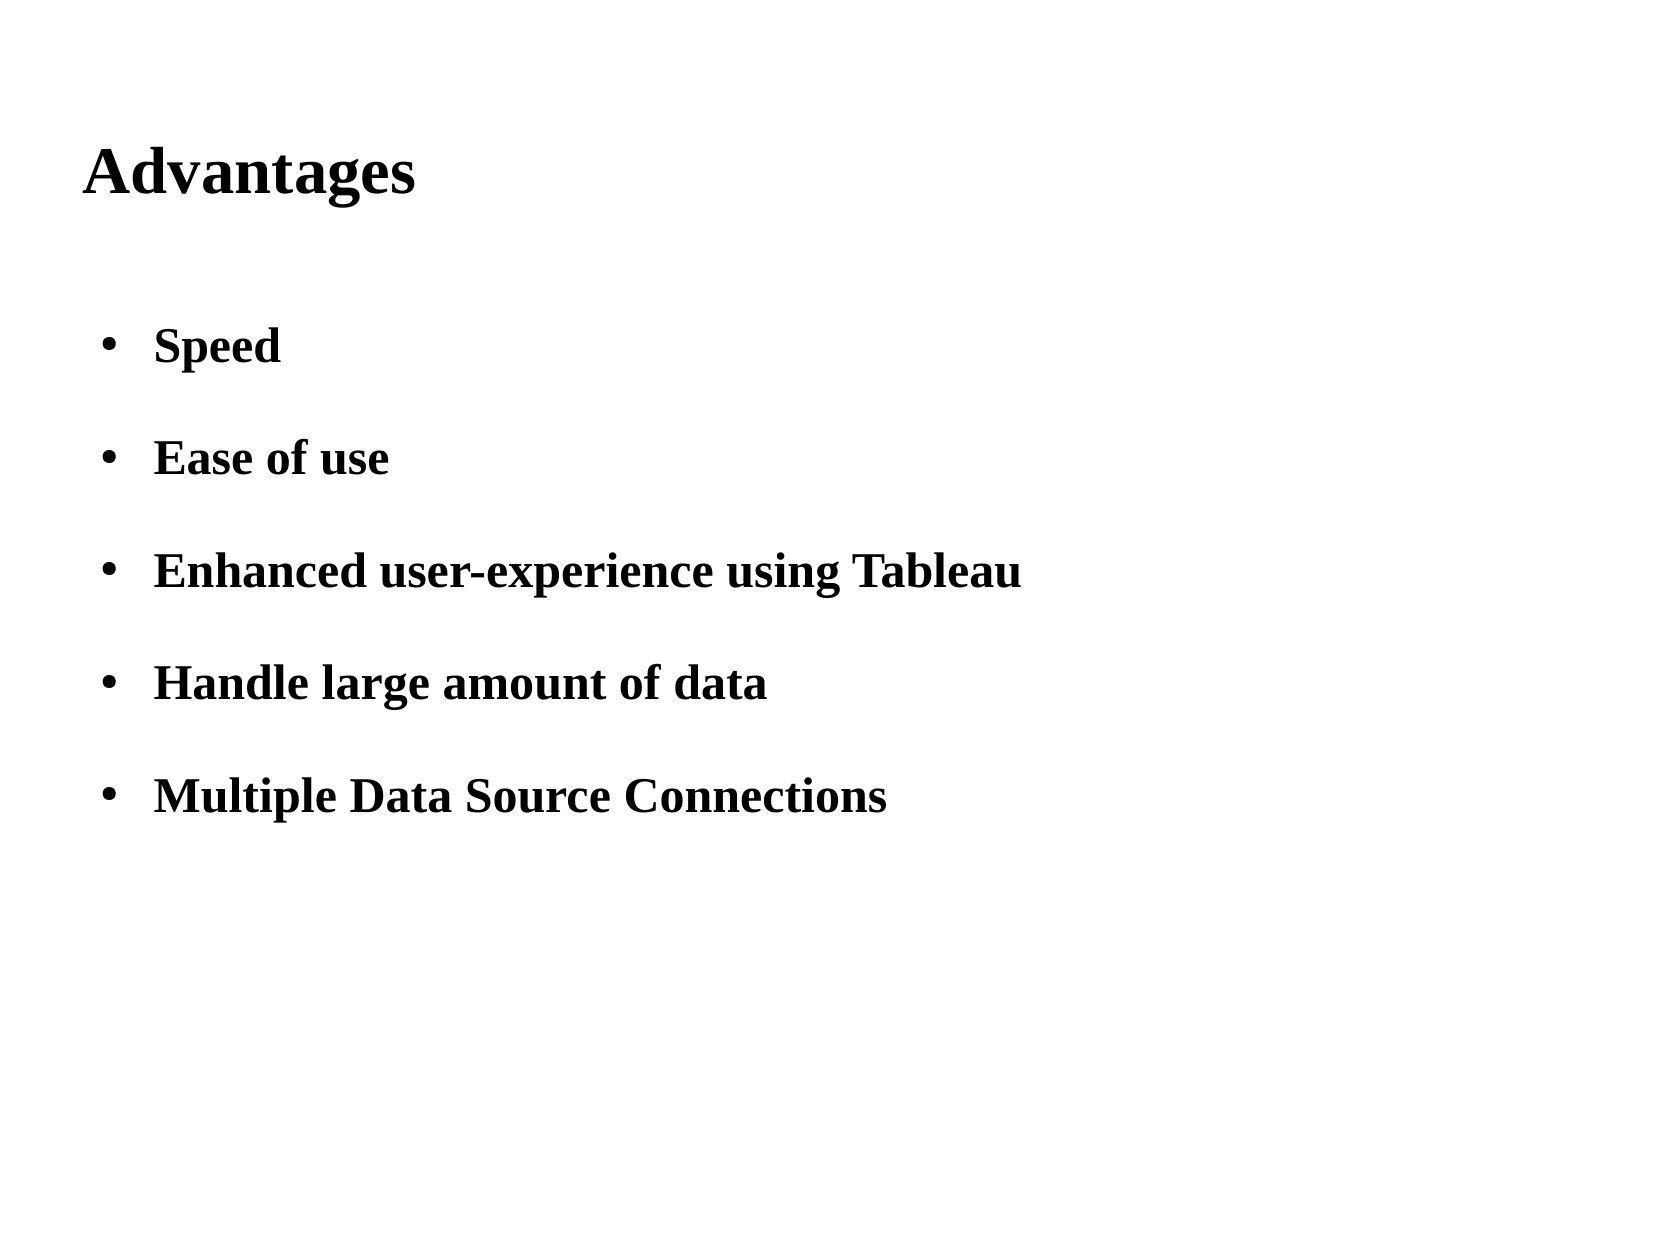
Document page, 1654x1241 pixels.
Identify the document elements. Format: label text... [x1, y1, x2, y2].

list Speed Ease of use Enhanced user-experience using Tableau Handle large amount of data Multiple Data Source Connections [82, 290, 1571, 1010]
title Advantages [82, 49, 1571, 257]
